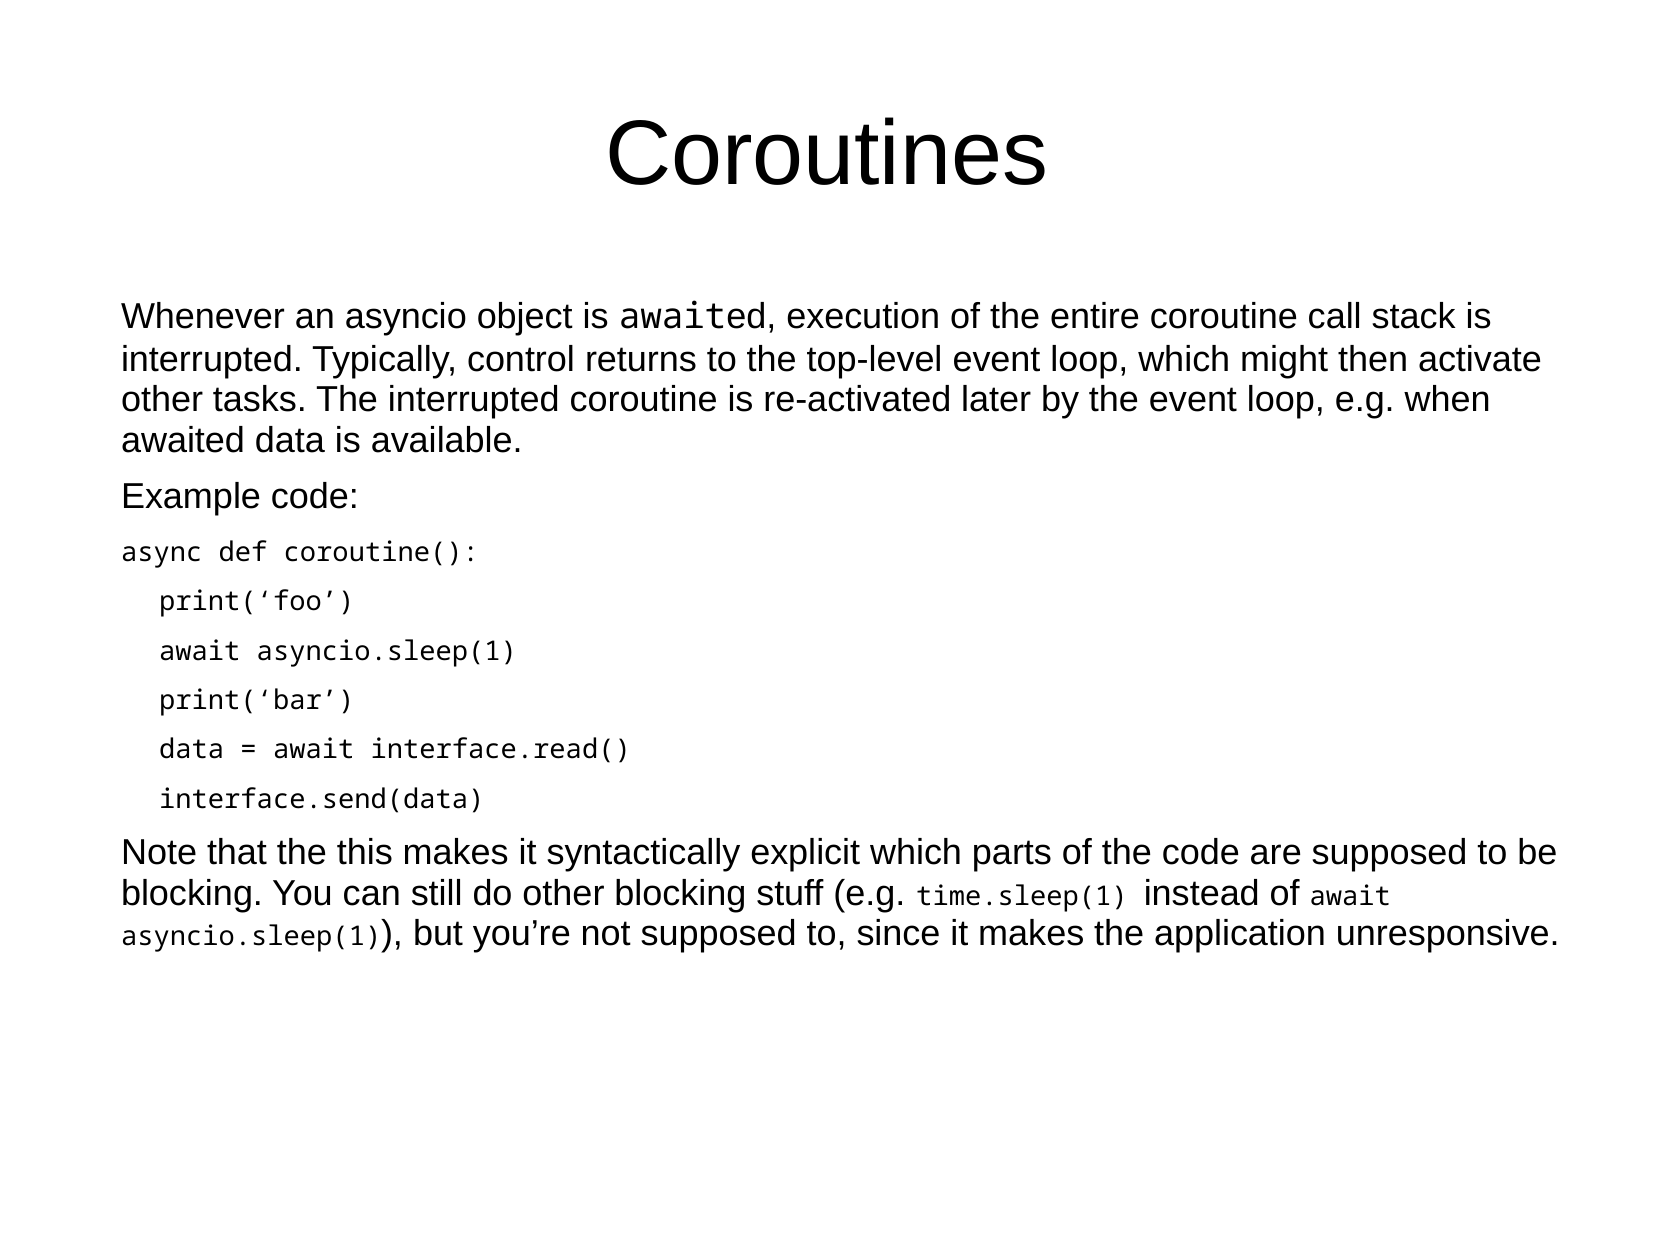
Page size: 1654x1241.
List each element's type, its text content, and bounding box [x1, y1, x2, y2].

title Coroutines [82, 49, 1571, 257]
list Whenever an asyncio object is awaited, execution of the entire coroutine call stack is interrupted. Typically, control returns to the top-level event loop, which might then activate other tasks. The interrupted coroutine is re-activated later by the event loop, e.g. when awaited data is available. Example code: async def coroutine(): print(‘foo’) await asyncio.sleep(1) print(‘bar’) data = await interface.read() interface.send(data) Note that the this makes it syntactically explicit which parts of the code are supposed to be blocking. You can still do other blocking stuff (e.g. time.sleep(1) instead of await asyncio.sleep(1)), but you’re not supposed to, since it makes the application unresponsive. [82, 290, 1571, 1010]
